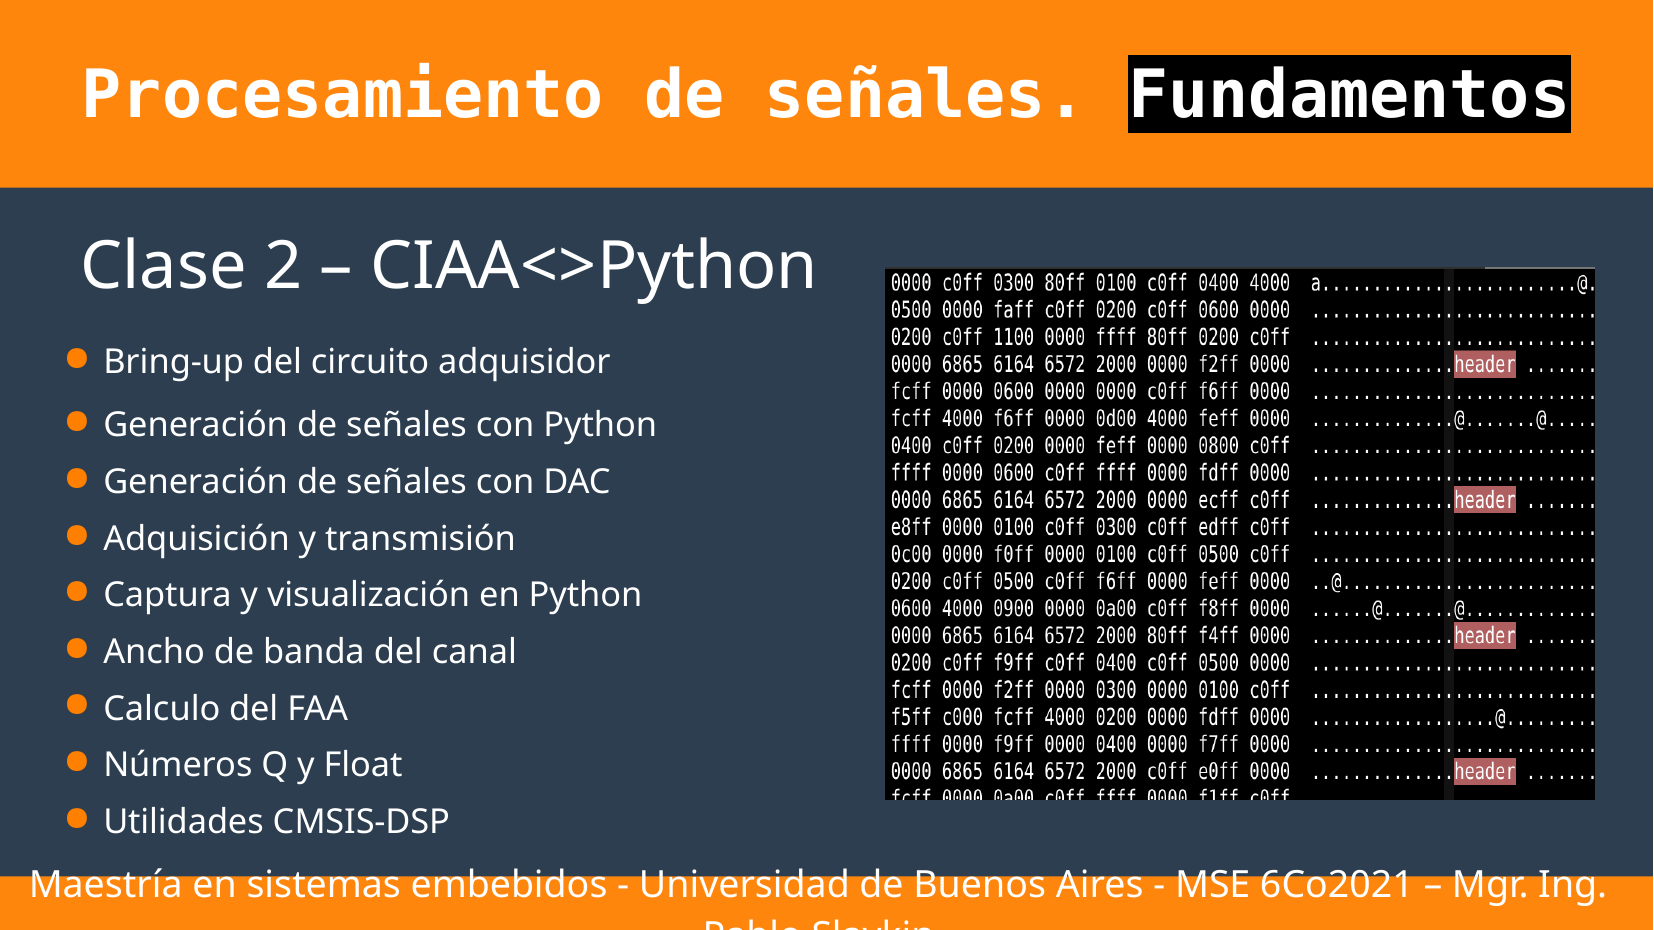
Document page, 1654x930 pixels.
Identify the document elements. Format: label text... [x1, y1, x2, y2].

text_box Clase 2 – CIAA<>Python [56, 207, 844, 318]
title Procesamiento de señales. Fundamentos [58, 16, 1594, 135]
picture [885, 267, 1595, 800]
list Bring-up del circuito adquisidor Generación de señales con Python Generación de señales con DAC Adquisición y transmisión Captura y visualización en Python Ancho de banda del canal Calculo del FAA Números Q y Float Utilidades CMSIS-DSP [50, 337, 863, 845]
